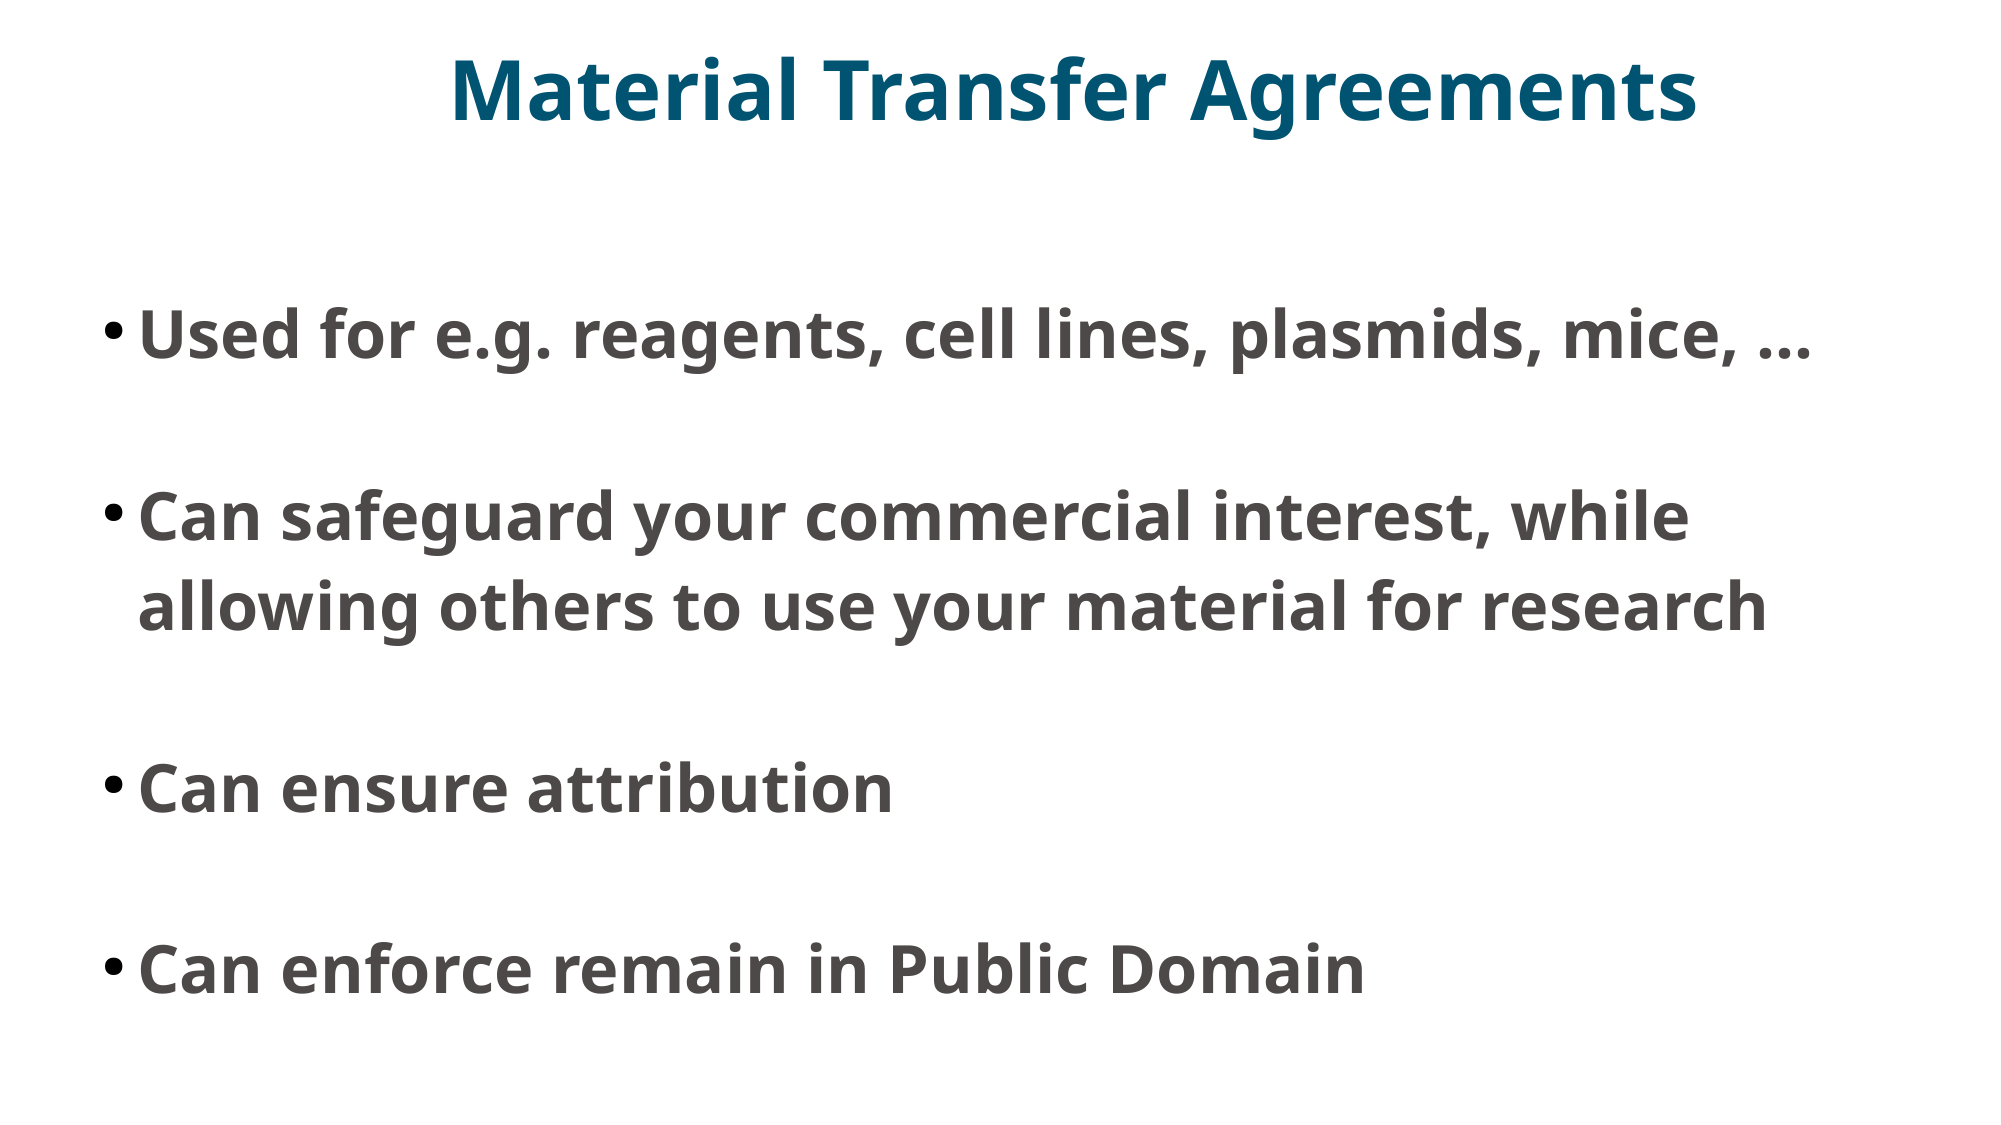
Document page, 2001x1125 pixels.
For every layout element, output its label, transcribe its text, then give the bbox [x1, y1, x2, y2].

text_box Used for e.g. reagents, cell lines, plasmids, mice, ... Can safeguard your commercial interest, while allowing others to use your material for research Can ensure attribution Can enforce remain in Public Domain [87, 189, 1913, 1125]
text_box Material Transfer Agreements [433, 23, 1524, 176]
